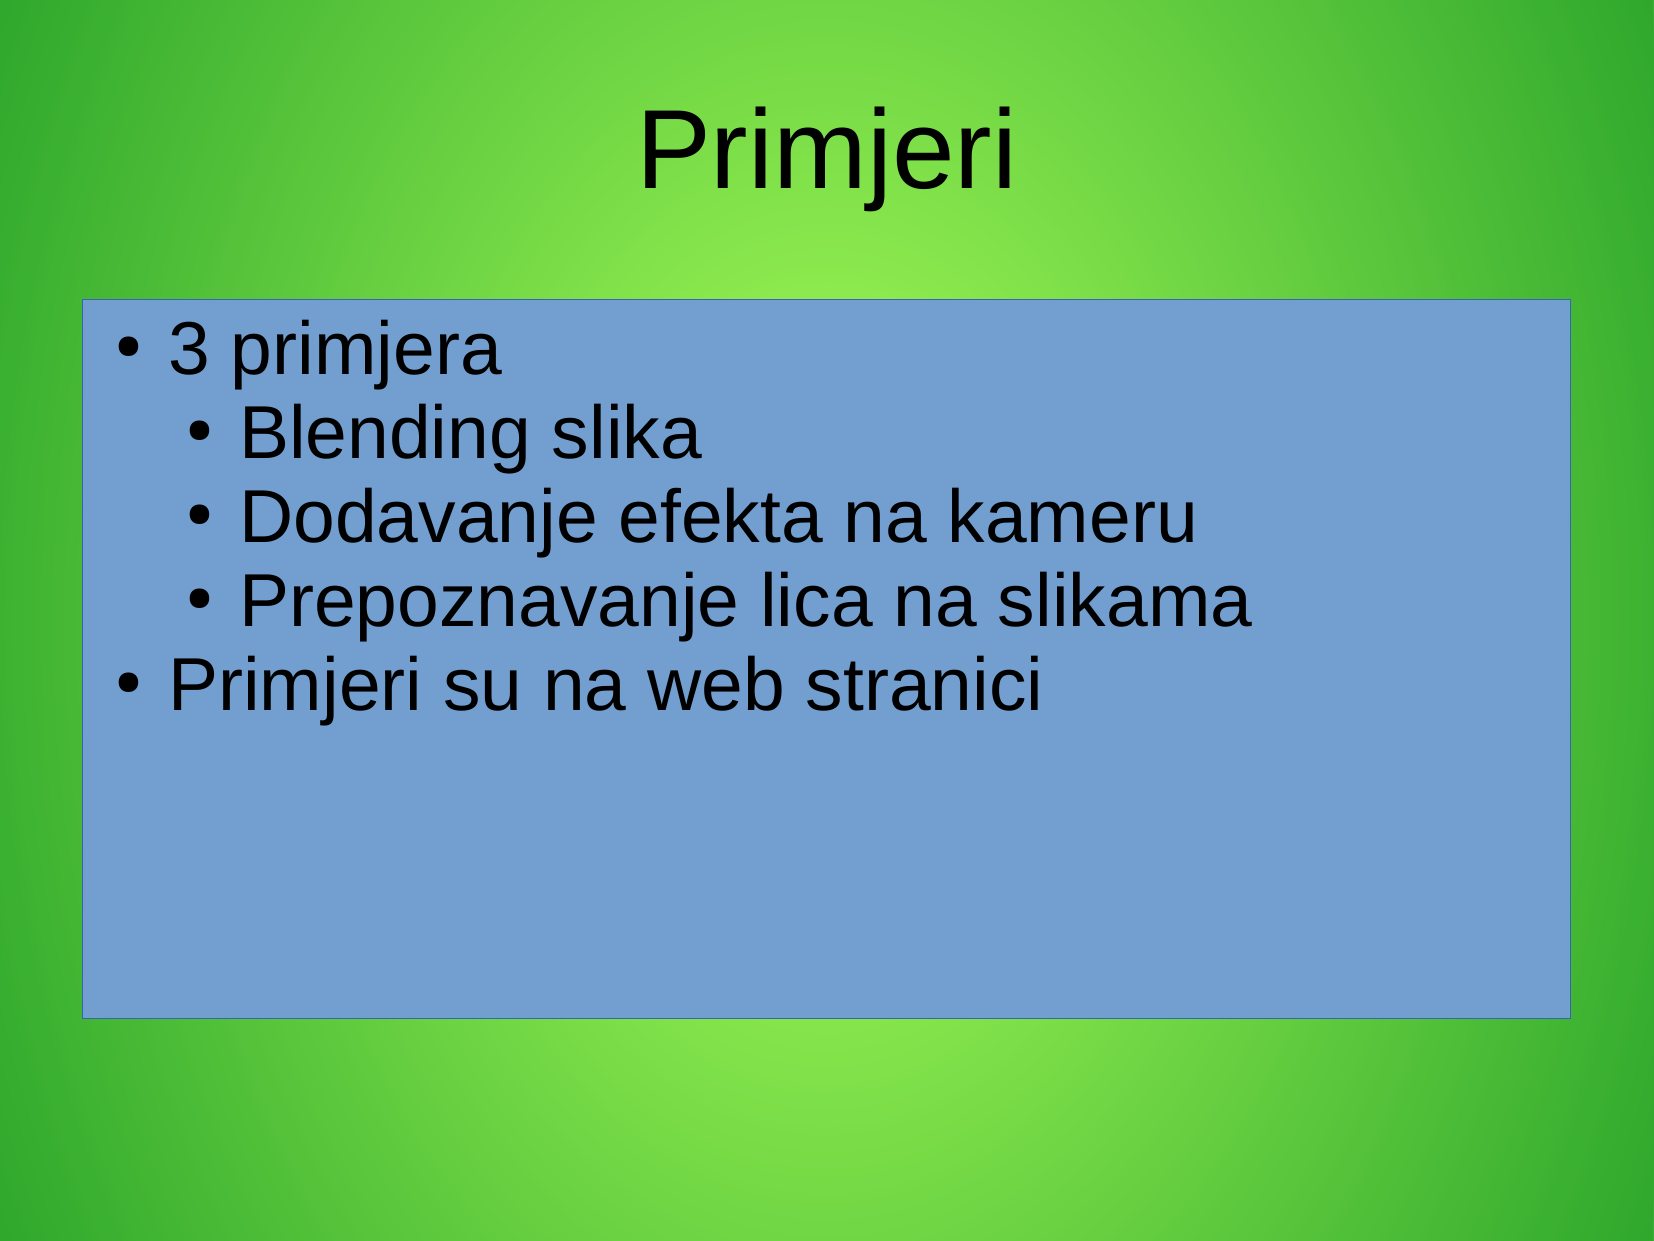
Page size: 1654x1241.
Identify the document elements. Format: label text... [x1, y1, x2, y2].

title Primjeri [82, 47, 1571, 252]
list 3 primjera Blending slika Dodavanje efekta na kameru Prepoznavanje lica na slikama Primjeri su na web stranici [82, 299, 1571, 1019]
